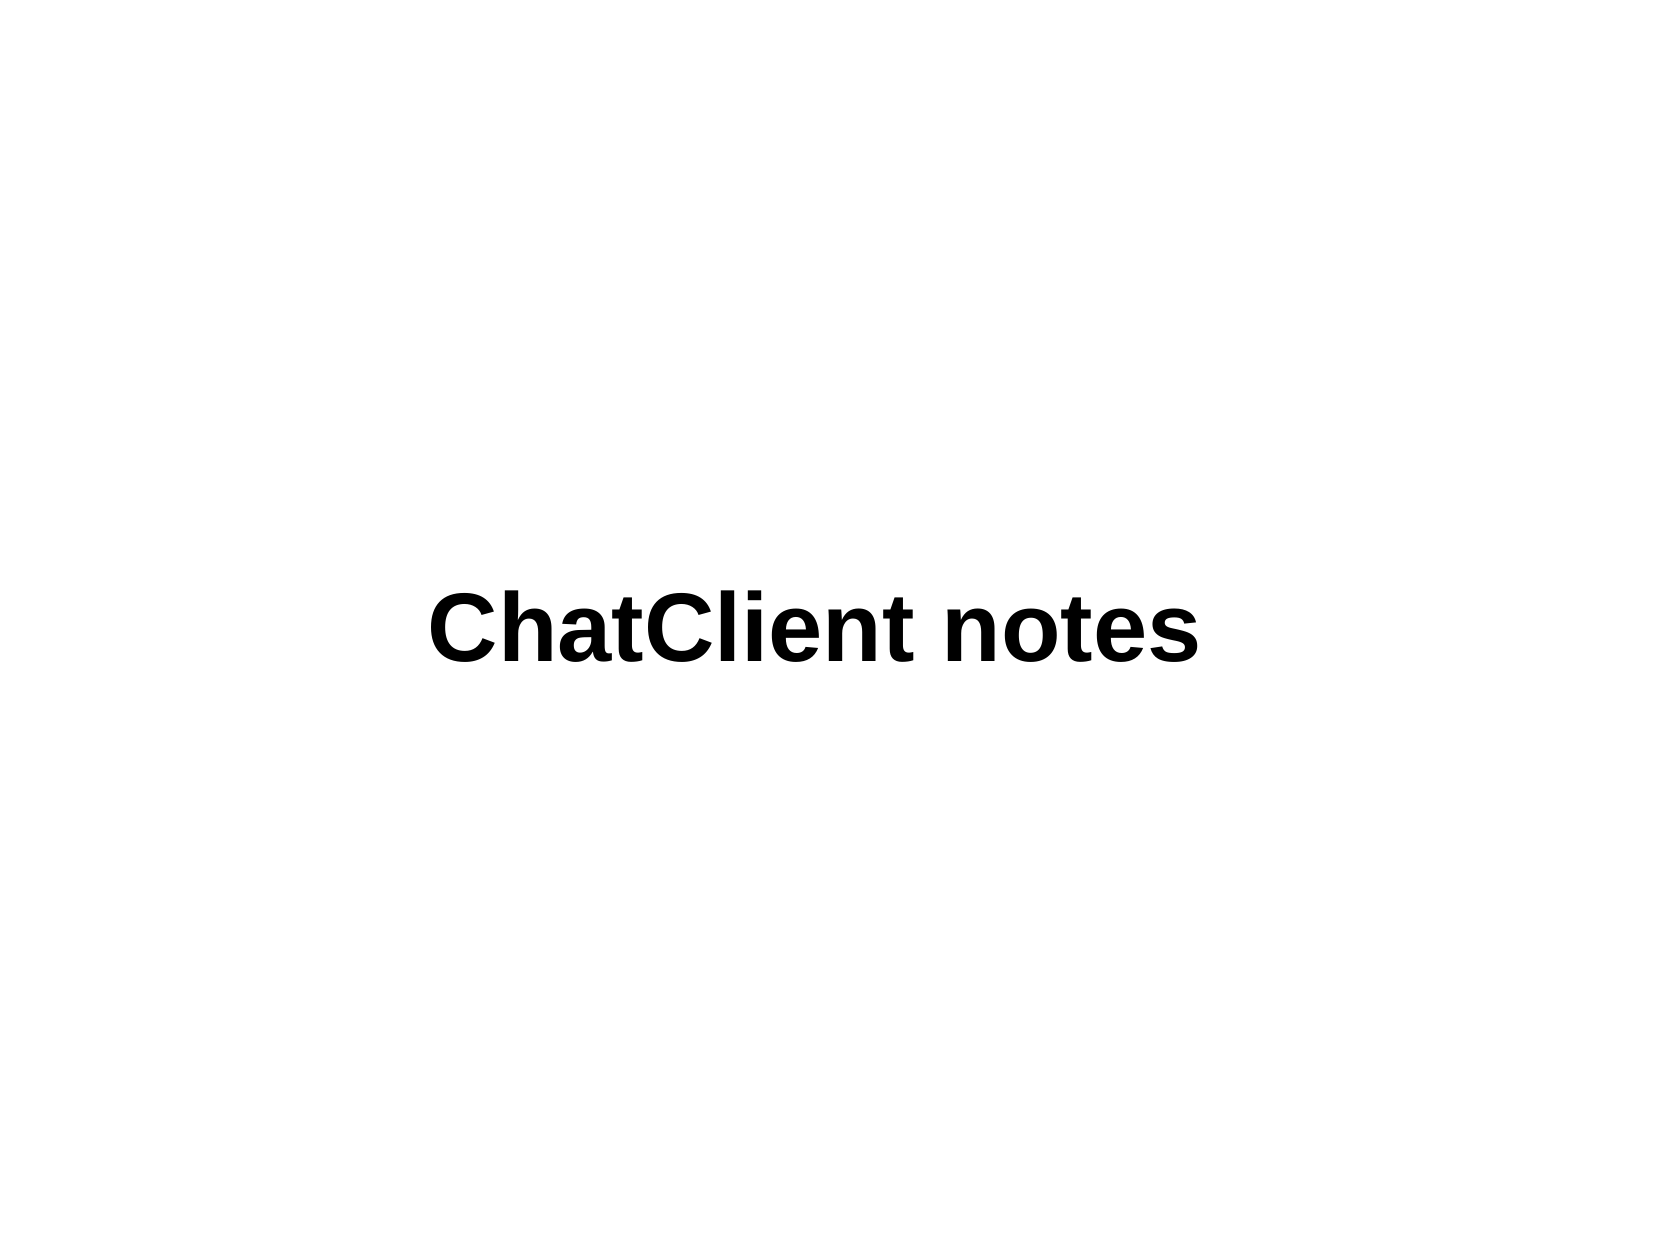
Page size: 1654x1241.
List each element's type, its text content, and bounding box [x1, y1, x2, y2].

title ChatClient notes [70, 555, 1559, 701]
